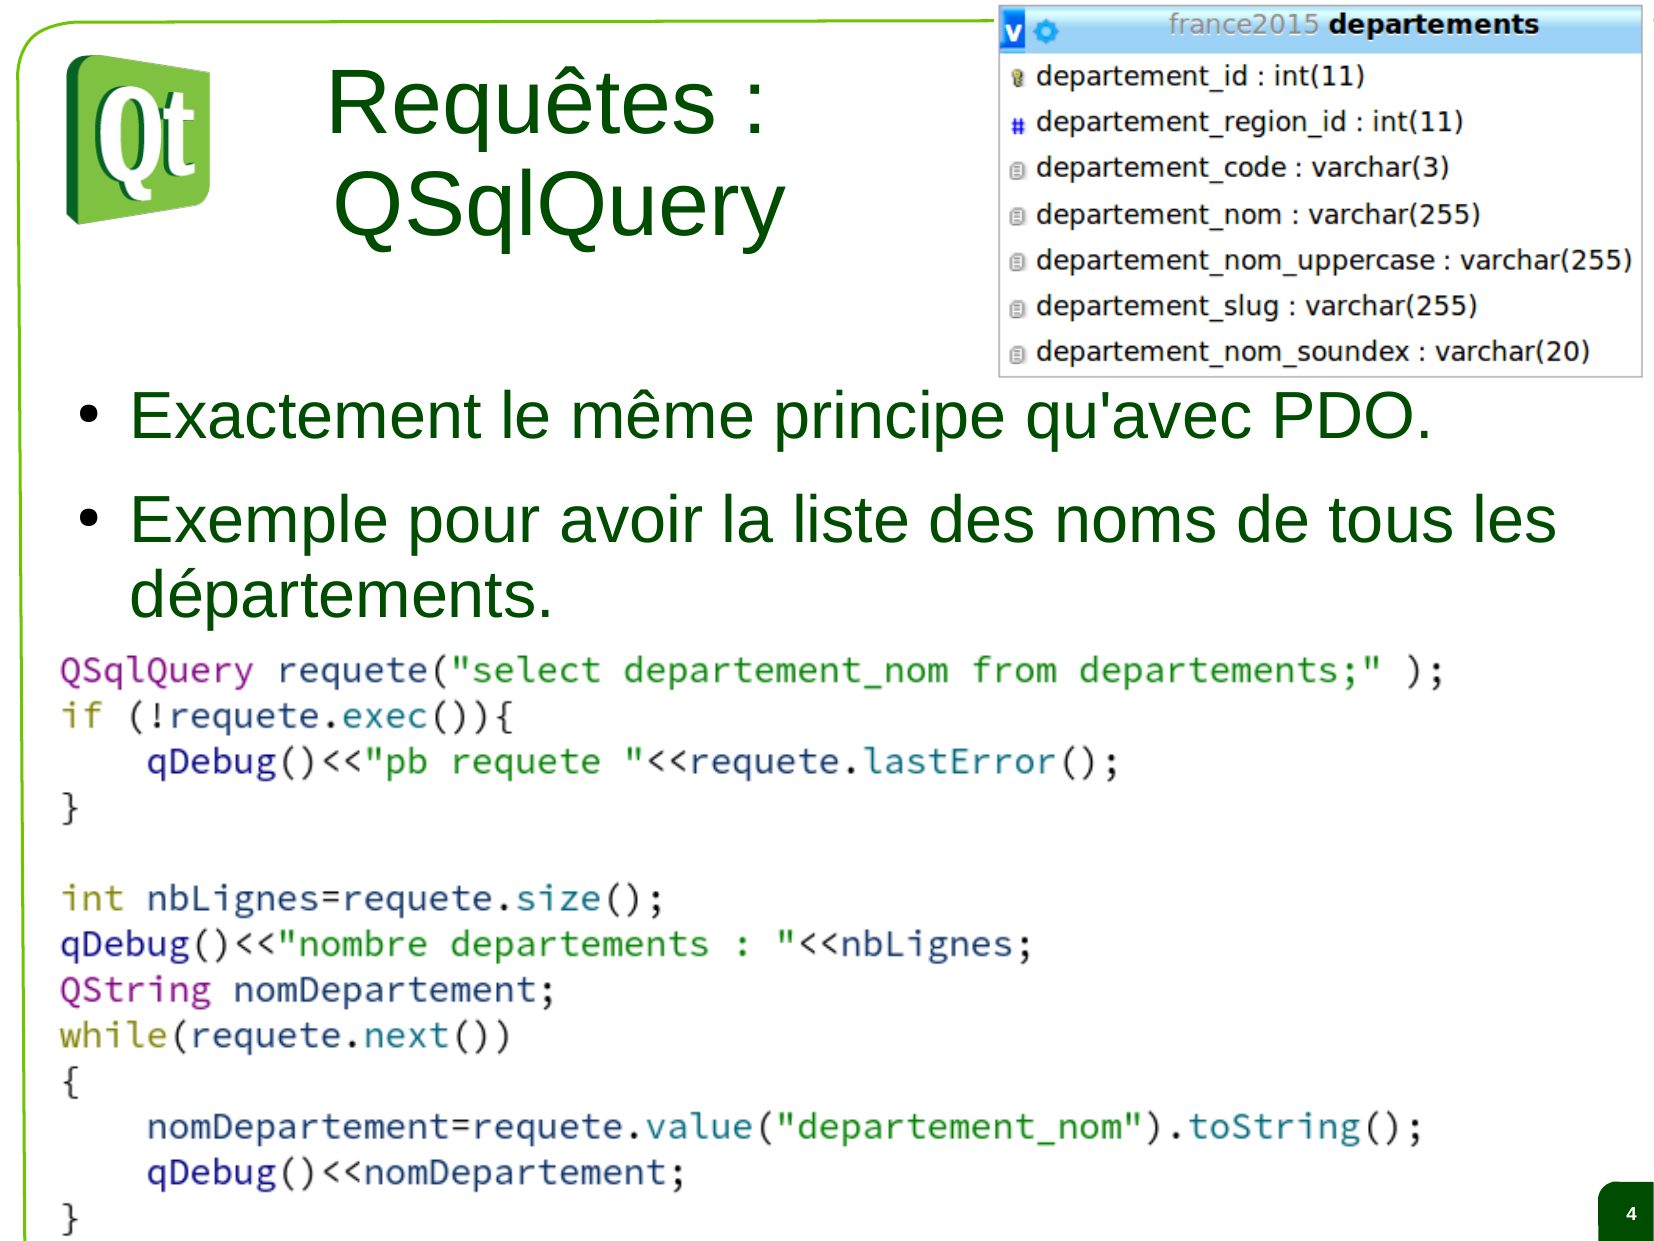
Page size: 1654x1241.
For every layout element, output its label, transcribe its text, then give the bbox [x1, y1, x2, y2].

picture [42, 637, 1466, 1238]
title Requêtes : QSqlQuery [263, 49, 857, 257]
picture [994, 0, 1654, 384]
list Exactement le même principe qu'avec PDO. Exemple pour avoir la liste des noms de tous les départements. [59, 377, 1582, 1139]
picture [66, 55, 210, 225]
